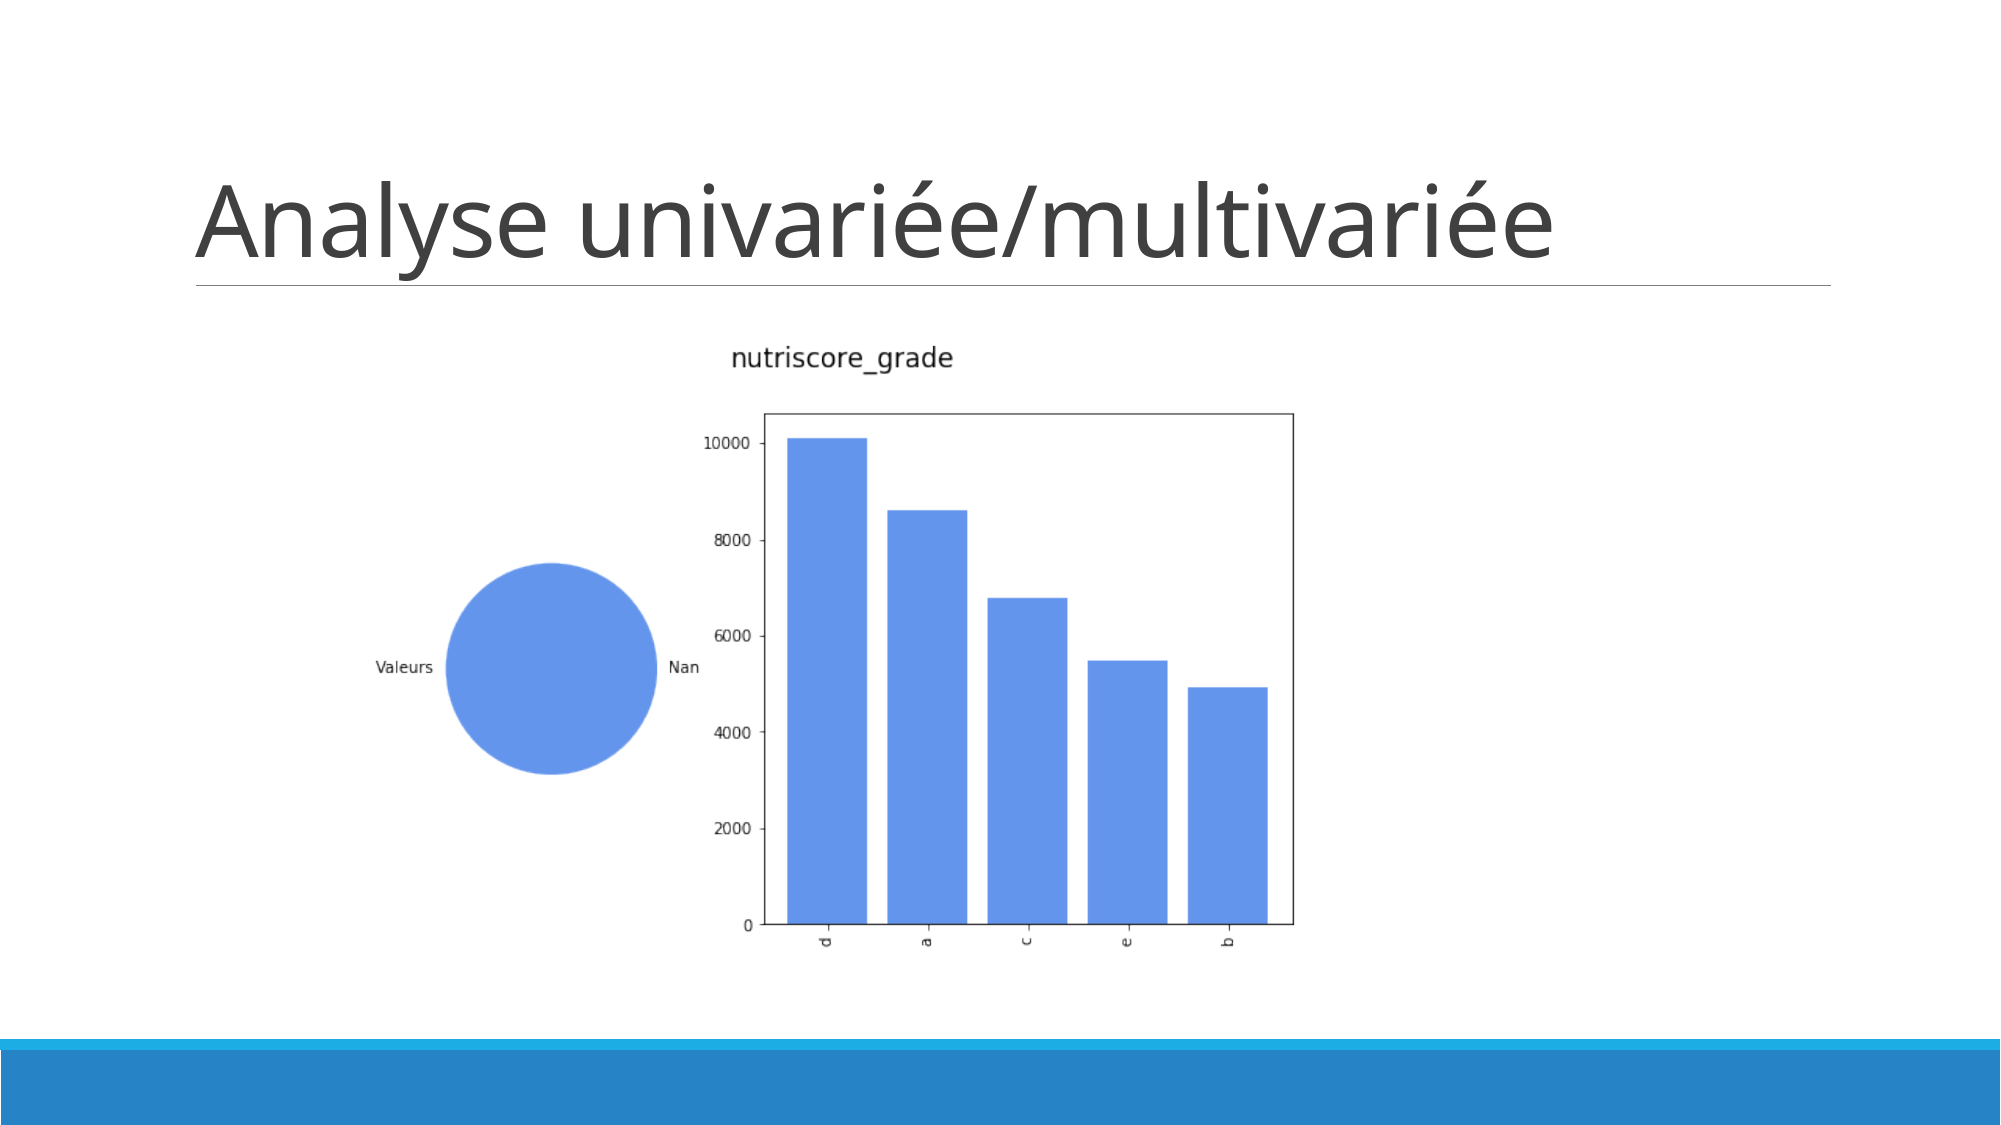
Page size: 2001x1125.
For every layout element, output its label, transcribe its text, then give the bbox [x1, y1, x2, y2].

title Analyse univariée/multivariée [180, 47, 1831, 286]
picture [365, 335, 1304, 957]
